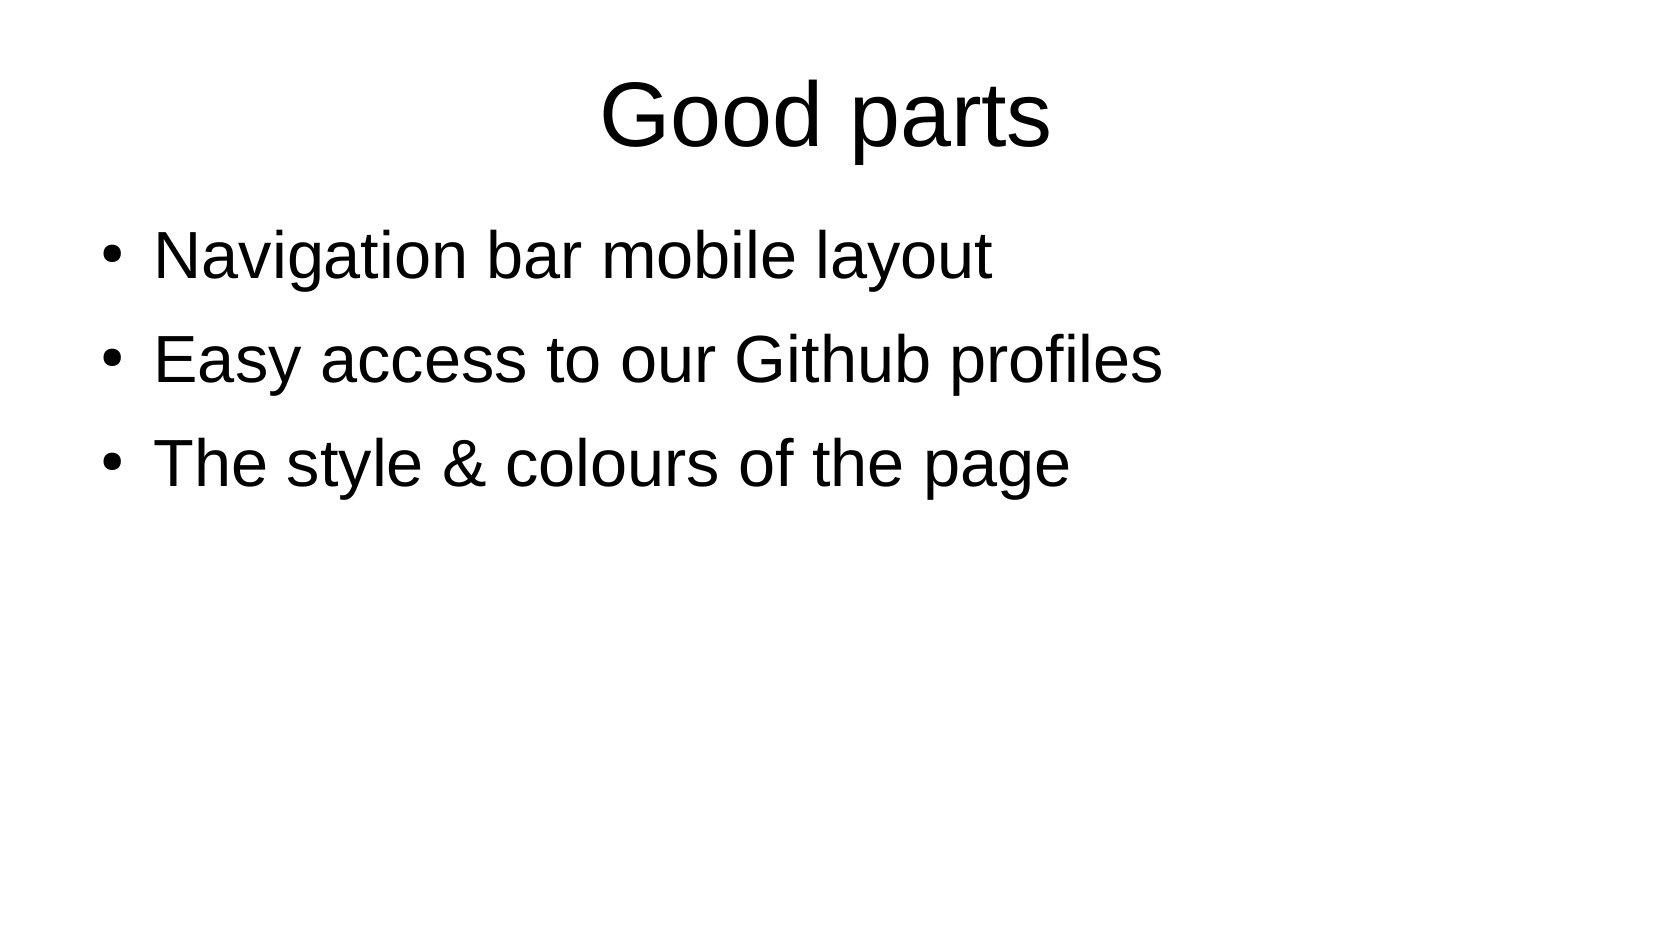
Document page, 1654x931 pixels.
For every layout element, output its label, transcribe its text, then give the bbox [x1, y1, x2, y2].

list Navigation bar mobile layout Easy access to our Github profiles The style & colours of the page [82, 217, 1571, 758]
title Good parts [82, 37, 1571, 193]
